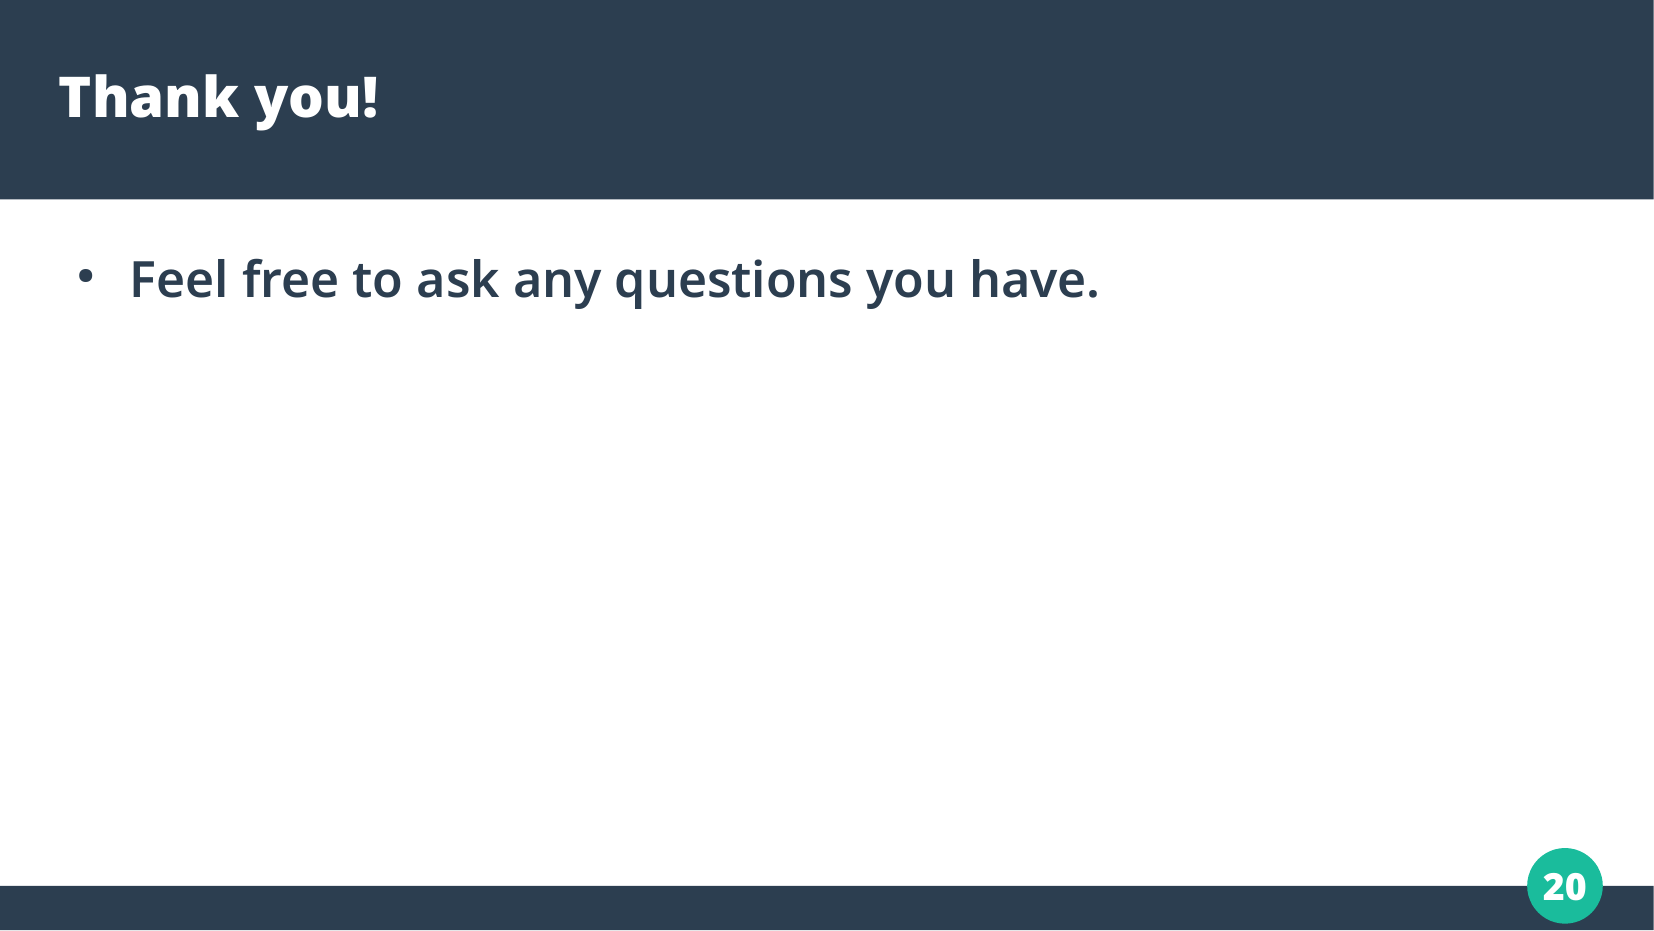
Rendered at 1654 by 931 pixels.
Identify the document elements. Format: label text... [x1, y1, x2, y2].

list Feel free to ask any questions you have. [59, 243, 1595, 864]
title Thank you! [59, 37, 1595, 156]
